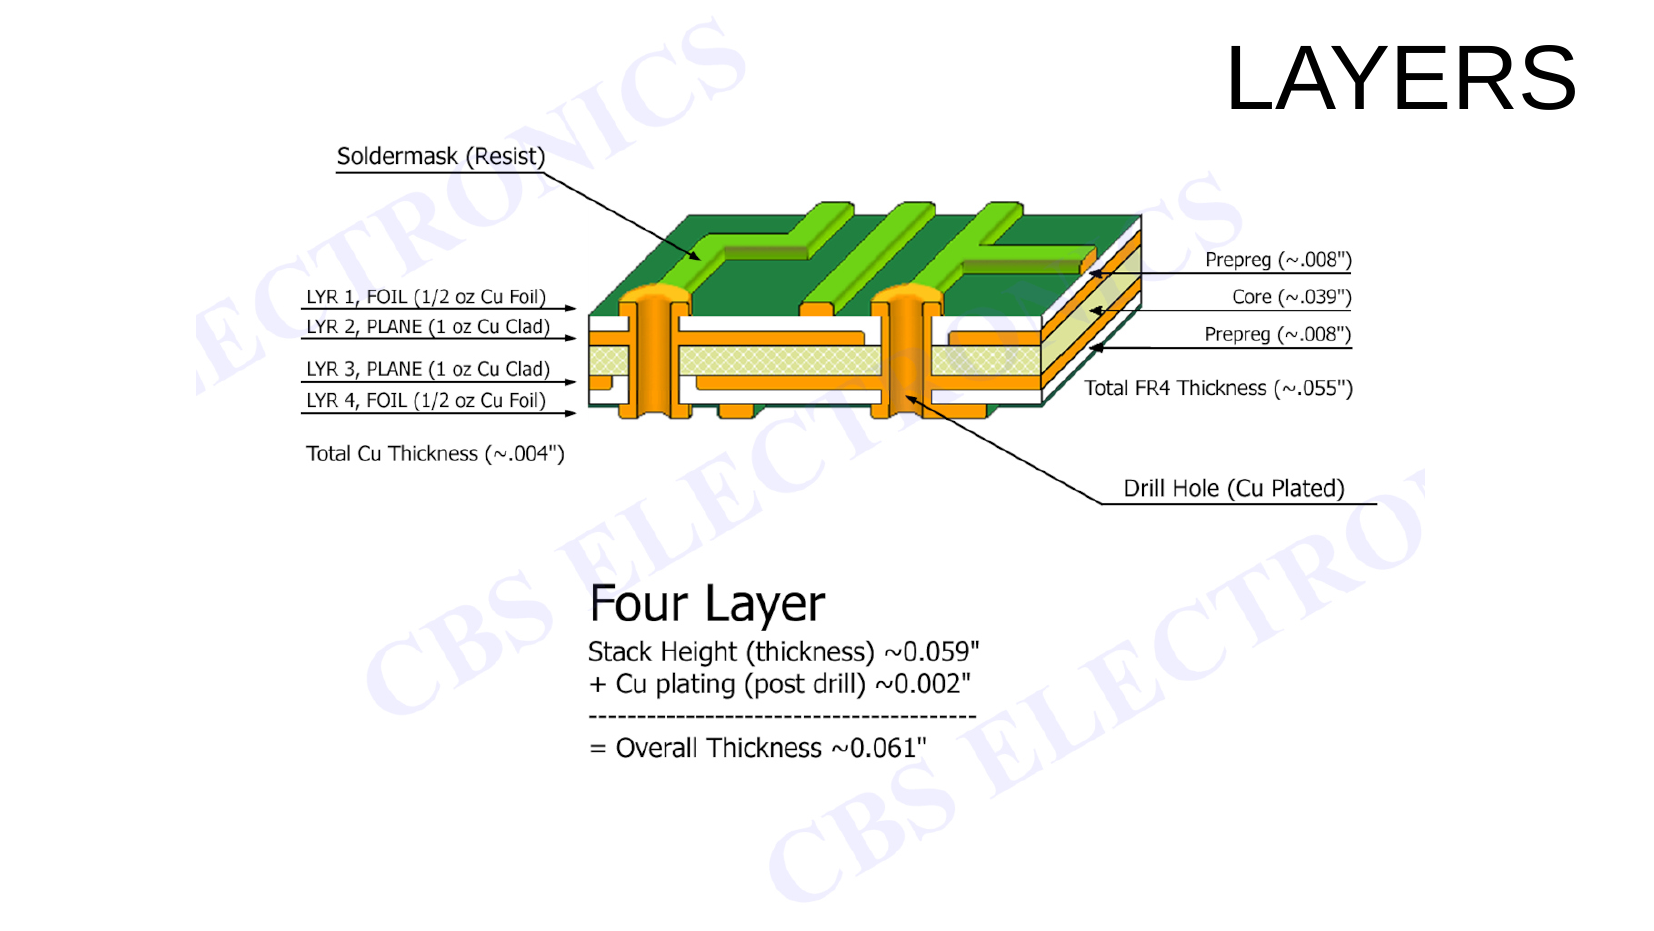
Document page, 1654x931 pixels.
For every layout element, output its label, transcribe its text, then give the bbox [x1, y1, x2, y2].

title LAYERS [914, 0, 1654, 156]
picture [196, 0, 1425, 931]
